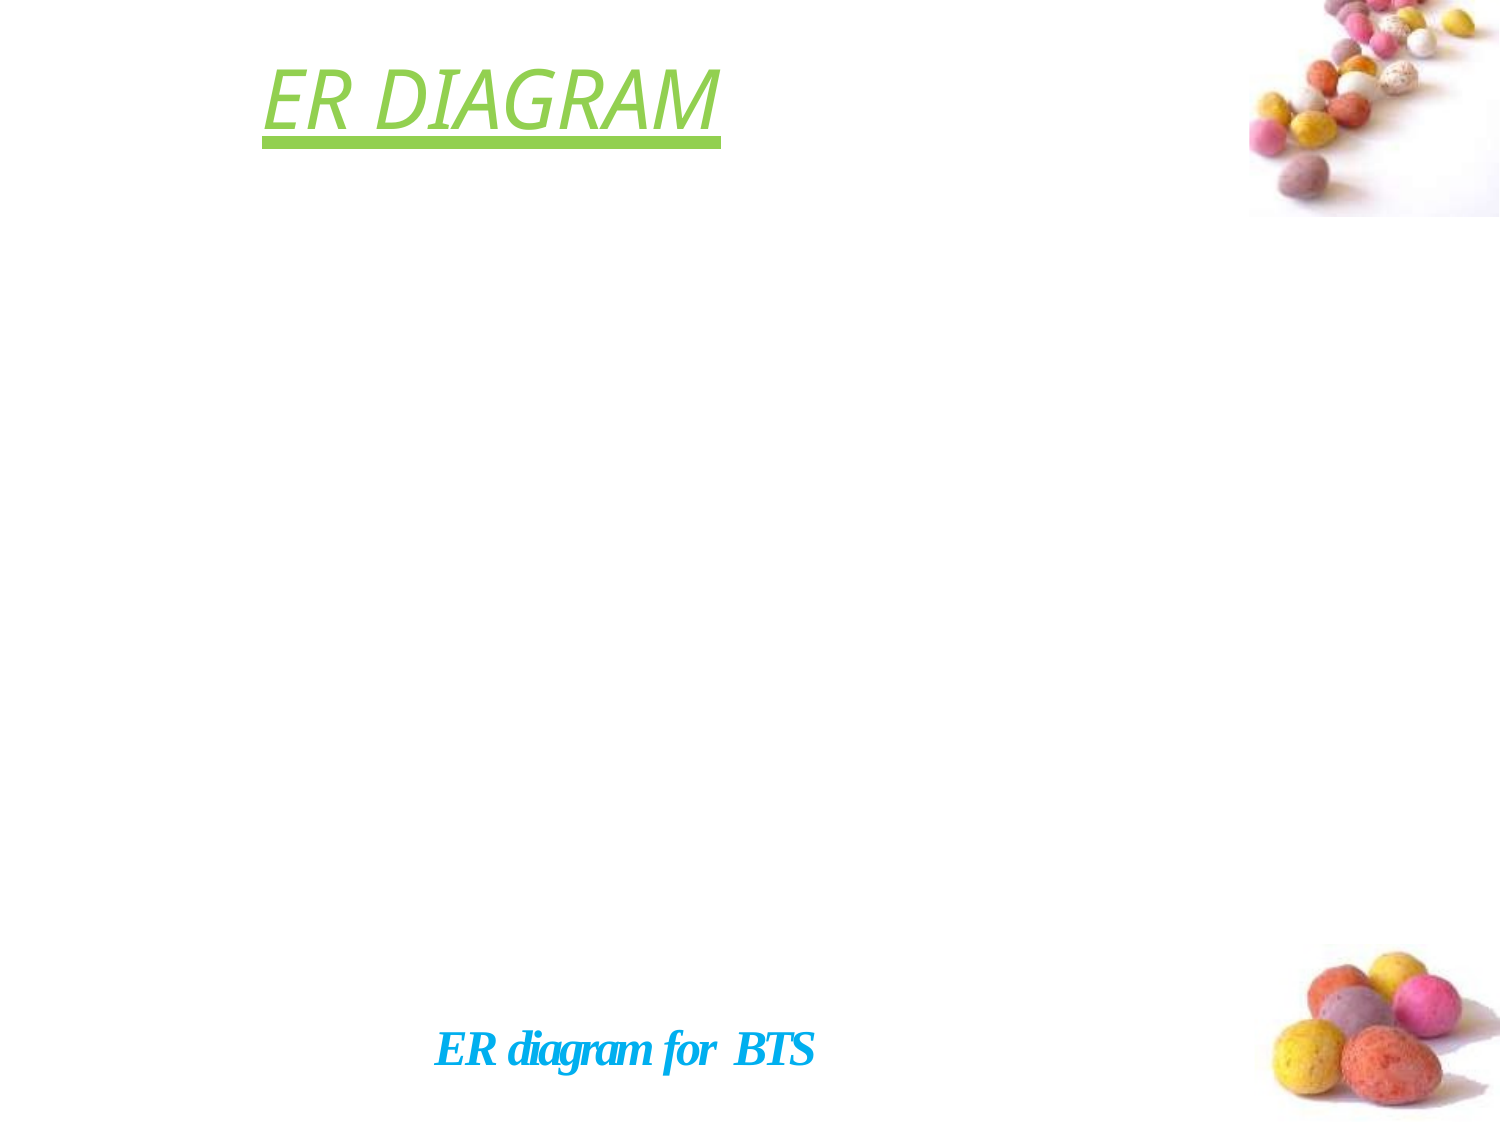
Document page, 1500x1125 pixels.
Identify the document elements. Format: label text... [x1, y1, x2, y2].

title ER DIAGRAM [259, 44, 880, 247]
picture [1254, 944, 1500, 1122]
picture [1249, 0, 1500, 217]
text_box ER diagram for BTS [432, 1023, 1009, 1117]
